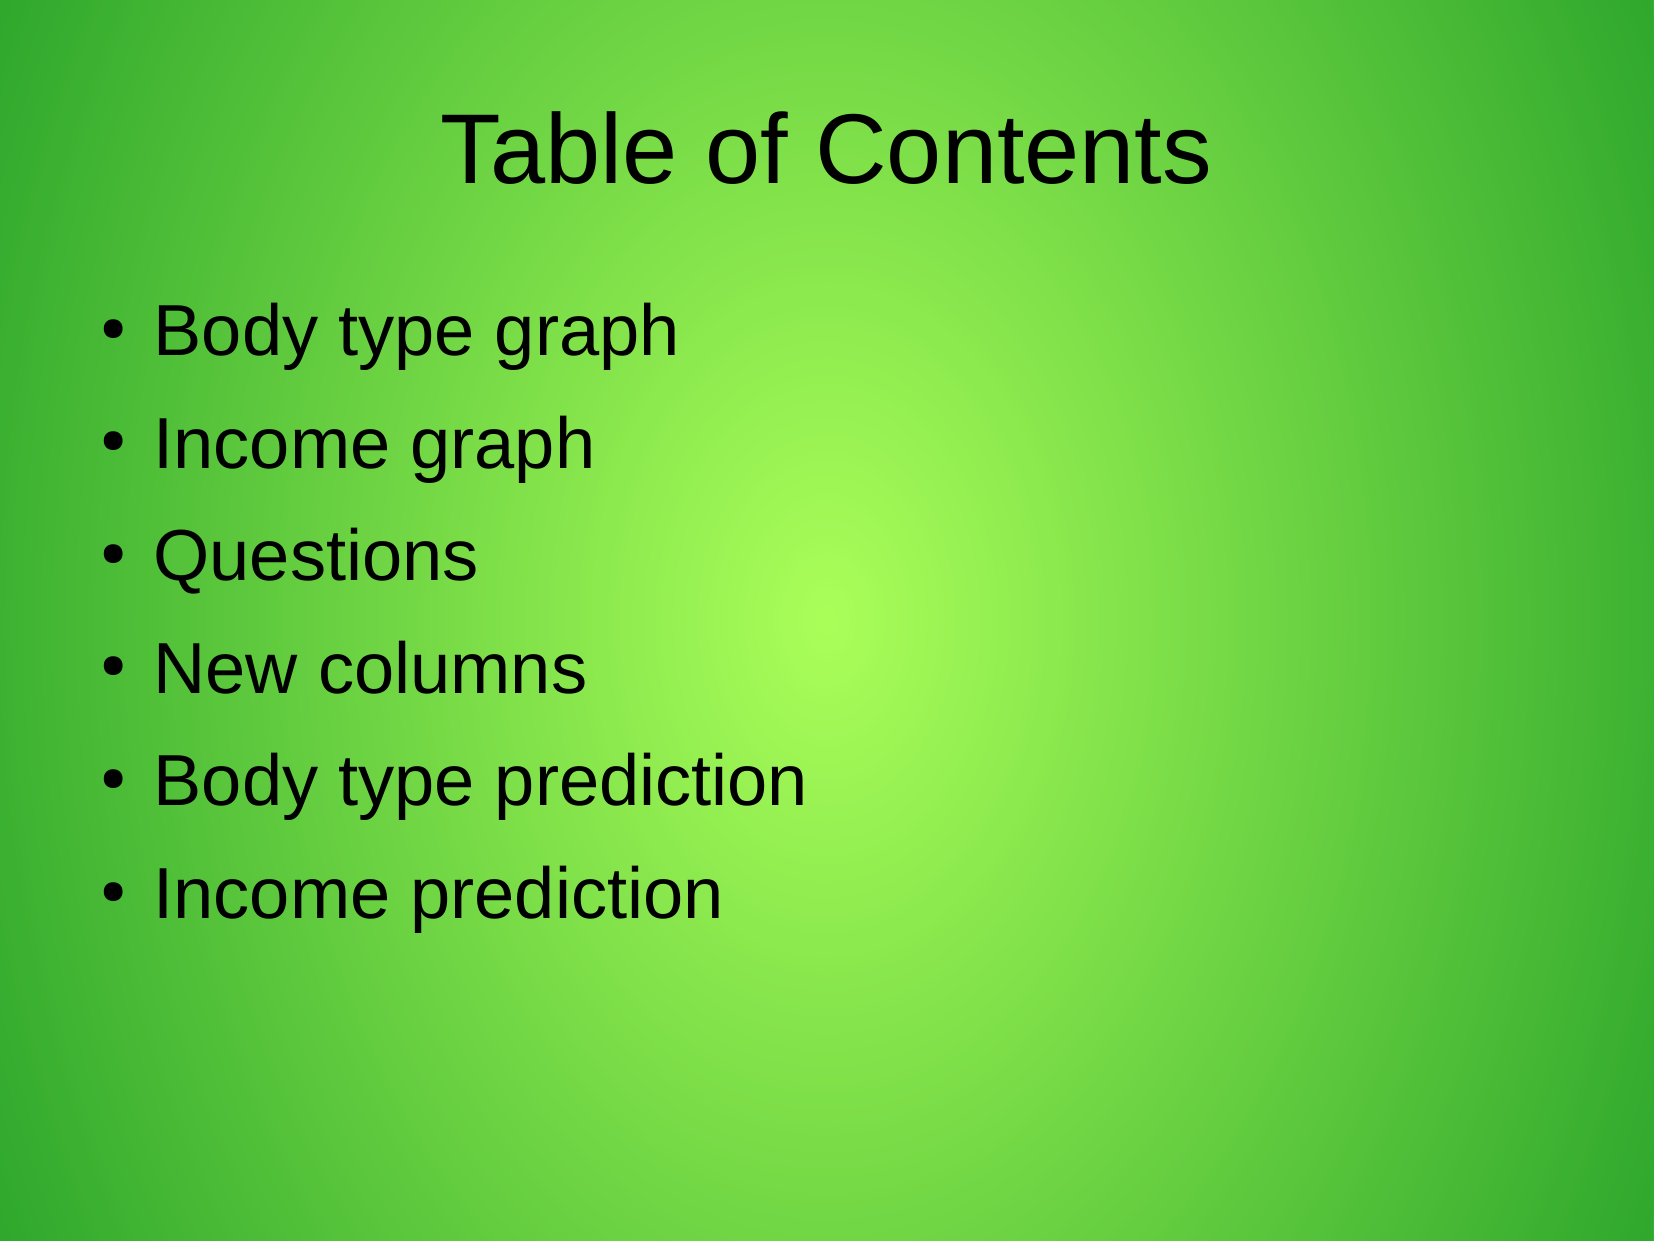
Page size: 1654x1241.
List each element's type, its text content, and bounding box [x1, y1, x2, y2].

title Table of Contents [82, 47, 1571, 252]
list Body type graph Income graph Questions New columns Body type prediction Income prediction [82, 290, 1571, 1010]
